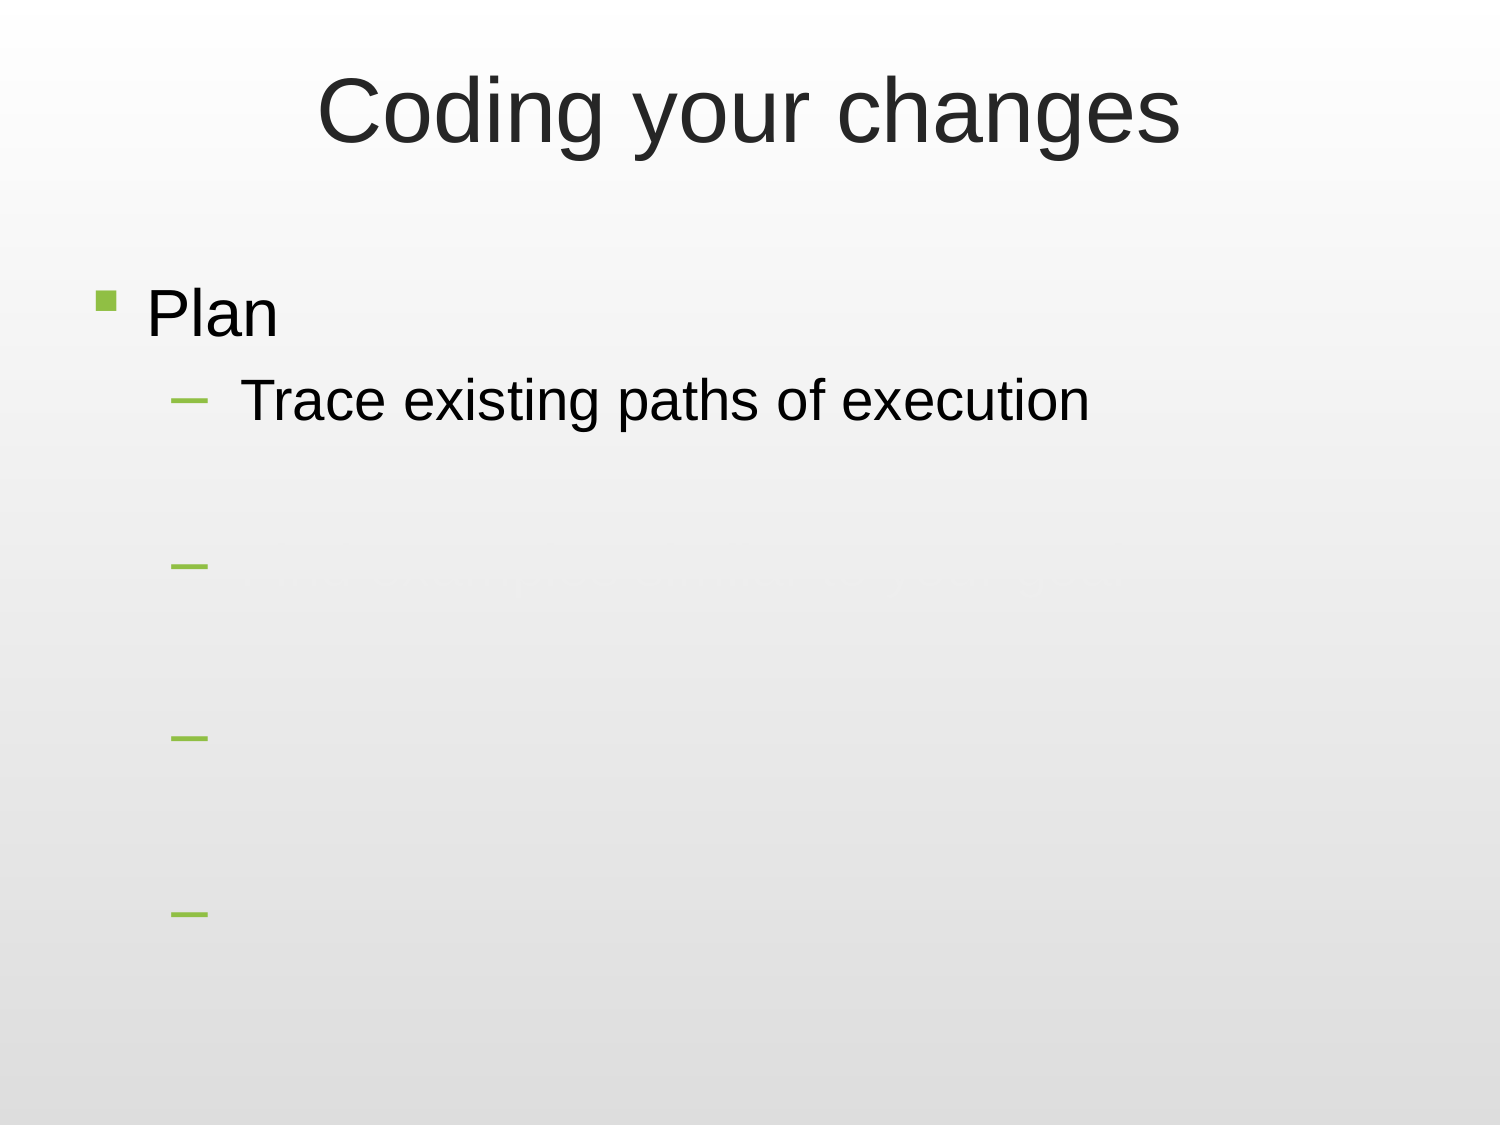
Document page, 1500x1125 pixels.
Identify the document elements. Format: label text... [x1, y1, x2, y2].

title Coding your changes [75, 19, 1425, 191]
list Plan Trace existing paths of execution Find examples similar to your goal [75, 262, 1425, 1005]
